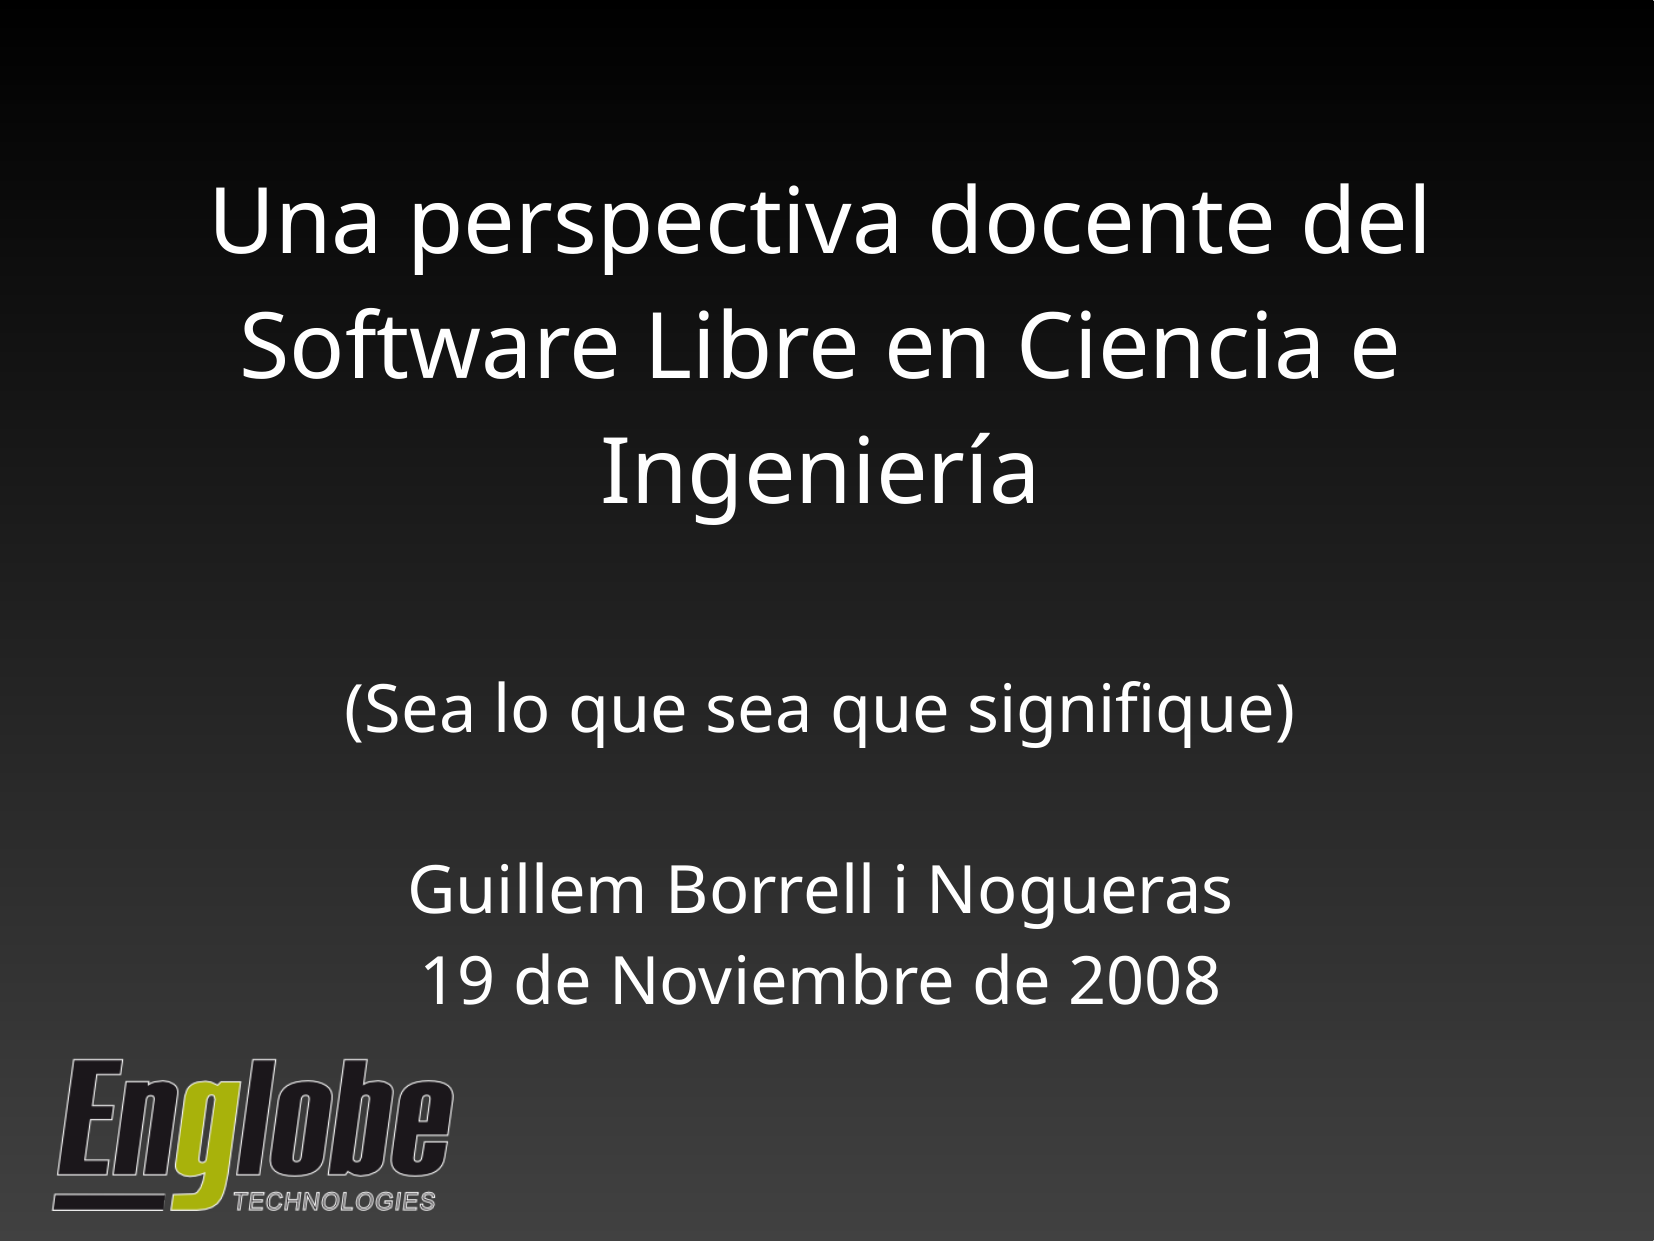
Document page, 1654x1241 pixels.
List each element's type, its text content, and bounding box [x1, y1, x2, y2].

title Una perspectiva docente del Software Libre en Ciencia e Ingeniería [76, 183, 1565, 502]
picture [29, 1033, 454, 1211]
subtitle (Sea lo que sea que signifique) Guillem Borrell i Nogueras 19 de Noviembre de 2008 [76, 533, 1565, 1152]
